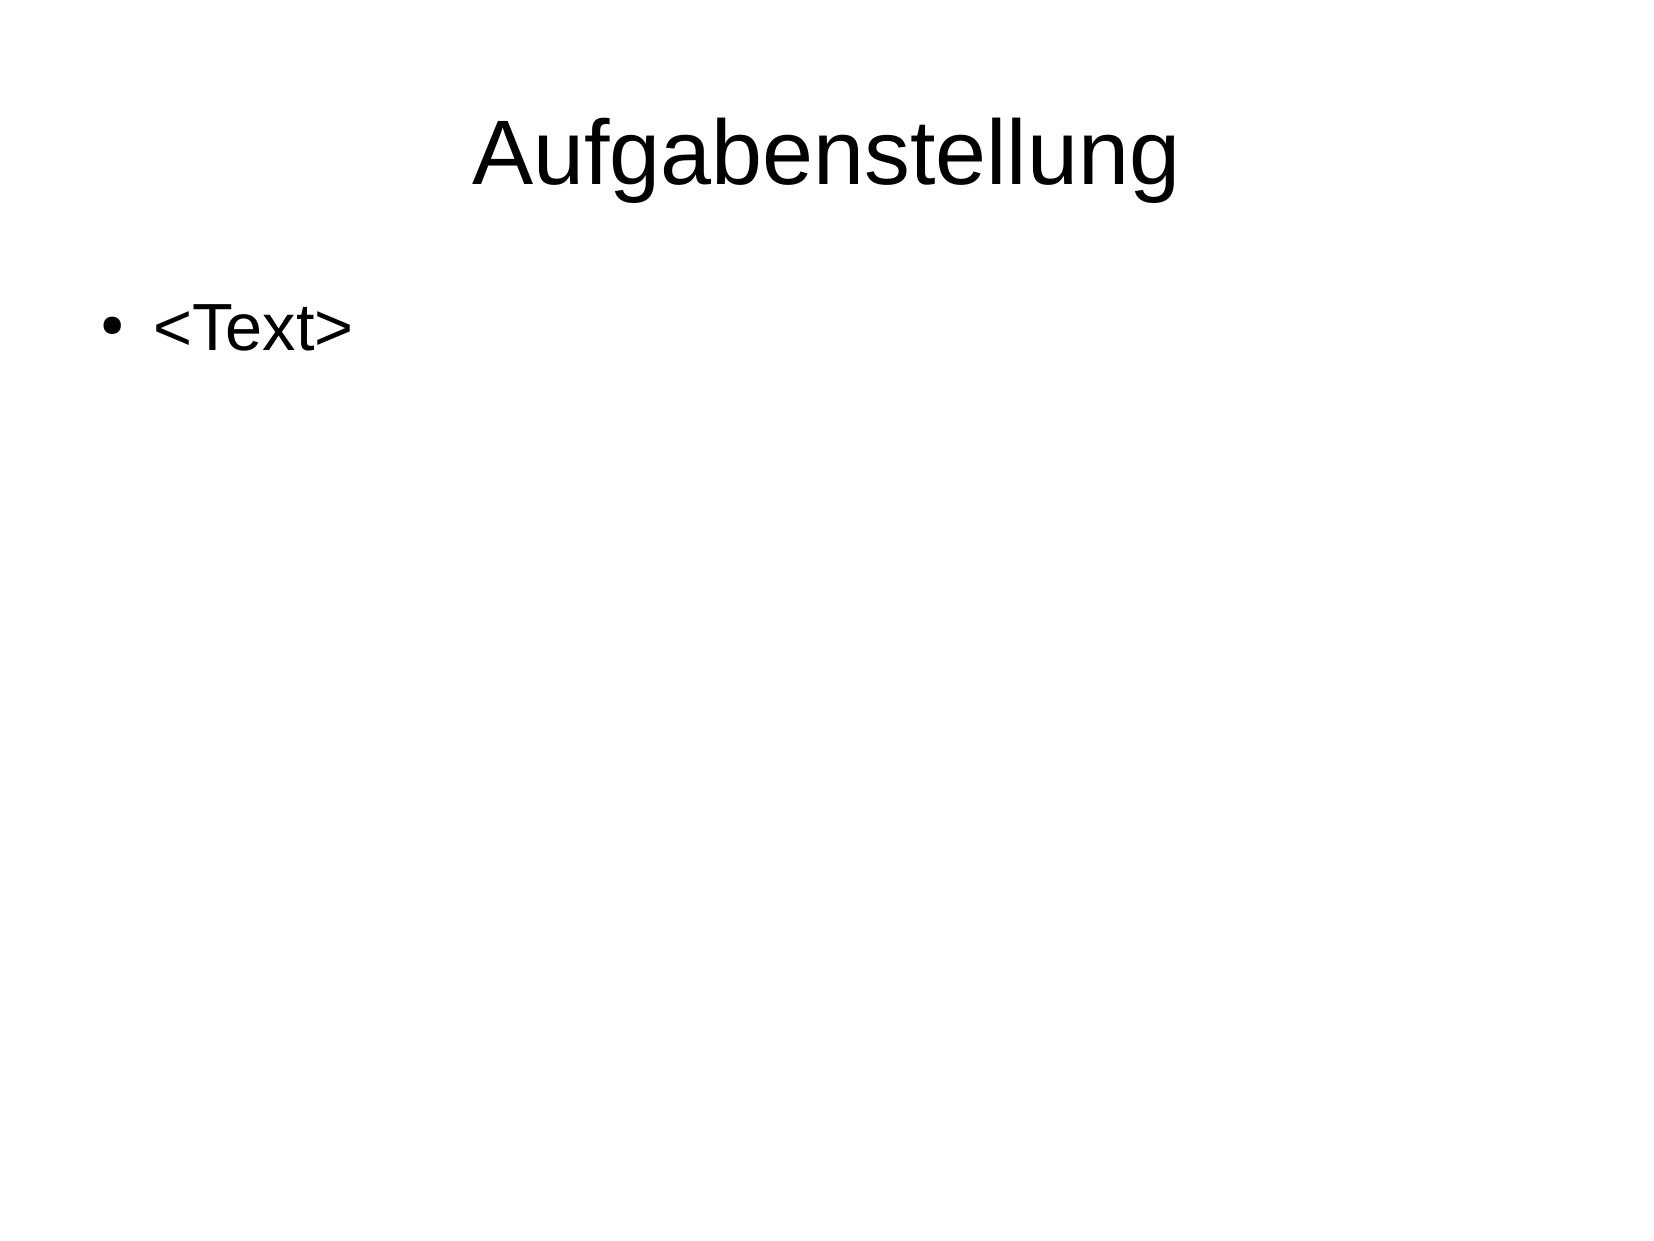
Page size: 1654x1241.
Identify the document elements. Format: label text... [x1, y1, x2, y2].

title Aufgabenstellung [82, 49, 1571, 257]
list <Text> [82, 290, 1571, 1010]
